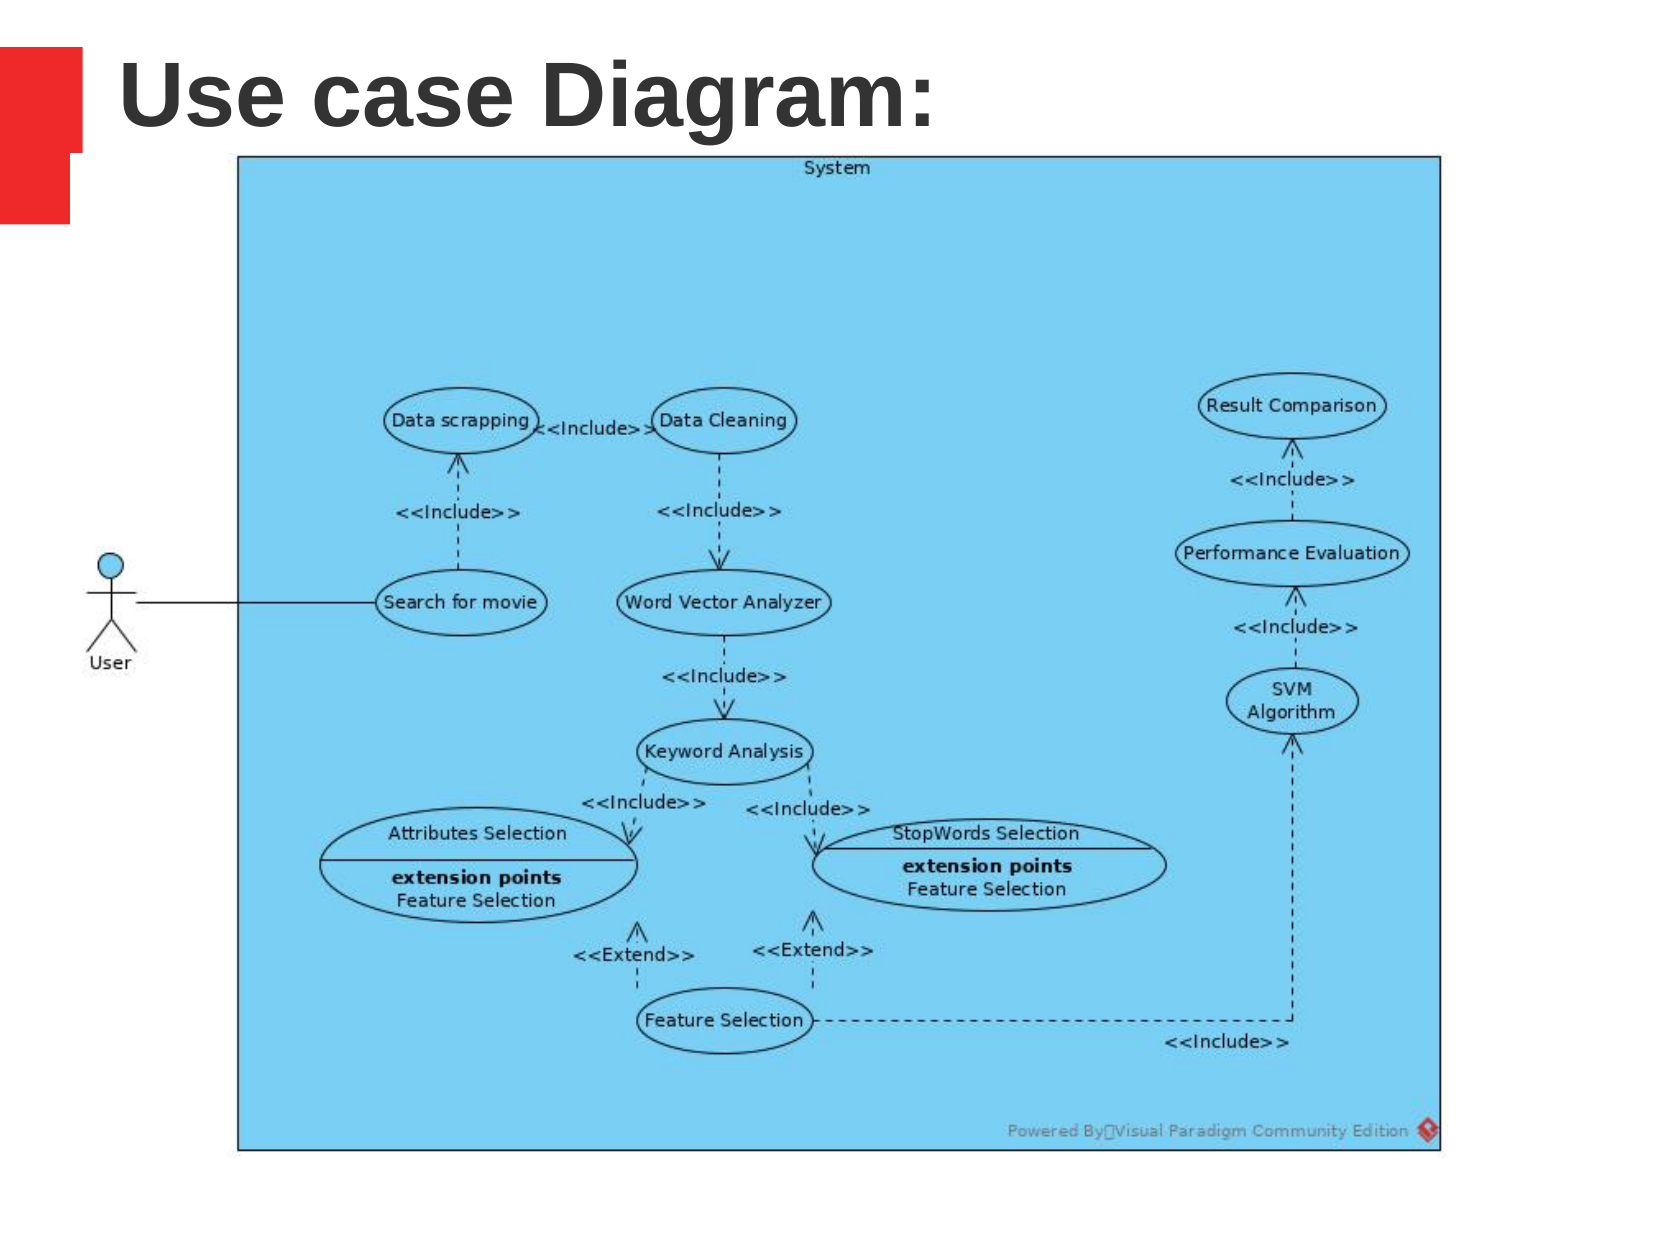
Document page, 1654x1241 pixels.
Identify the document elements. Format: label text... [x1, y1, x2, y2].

picture [70, 153, 1448, 1158]
text_box Use case Diagram: [118, 13, 1571, 166]
